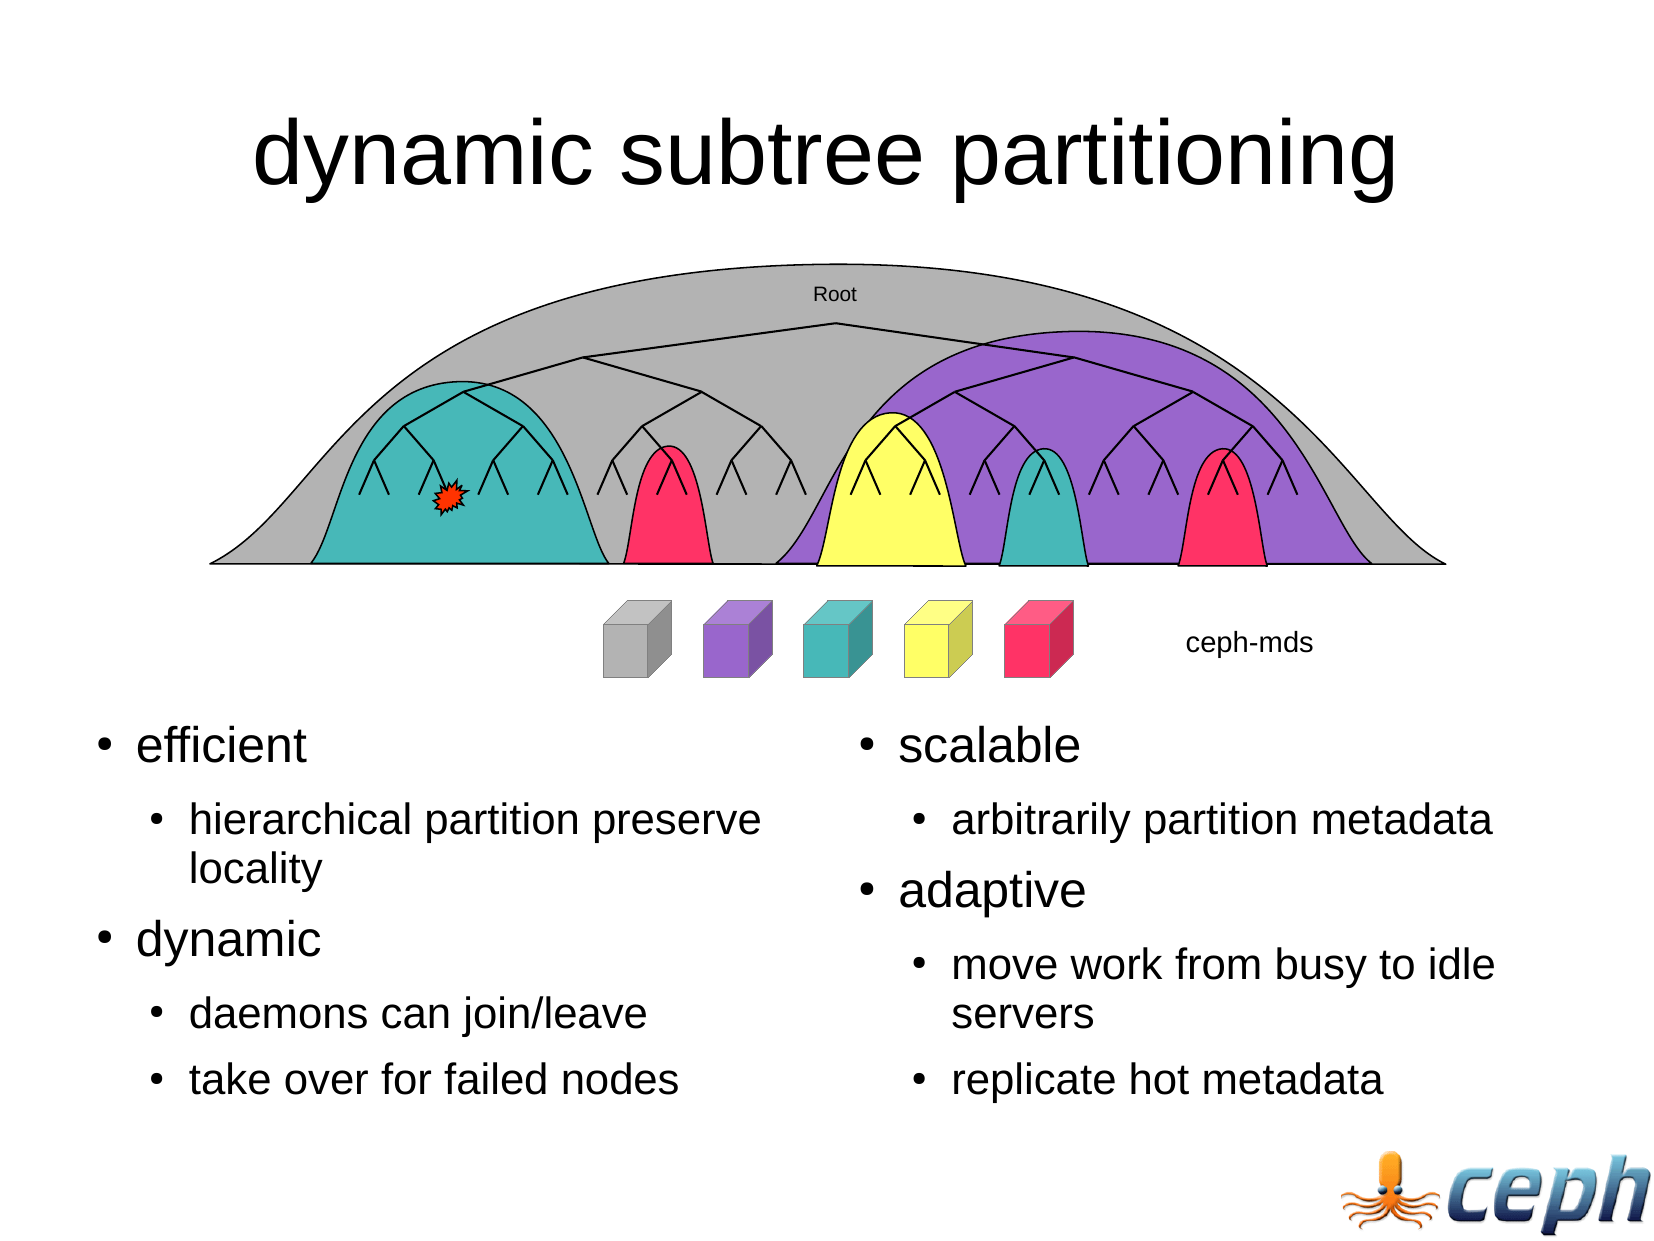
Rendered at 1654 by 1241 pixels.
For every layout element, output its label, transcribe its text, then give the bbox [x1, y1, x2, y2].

list efficient hierarchical partition preserve locality dynamic daemons can join/leave take over for failed nodes [82, 717, 809, 1109]
text_box [209, 264, 1446, 567]
text_box Root [798, 275, 872, 314]
text_box [603, 600, 672, 678]
list scalable arbitrarily partition metadata adaptive move work from busy to idle servers replicate hot metadata [845, 717, 1572, 1109]
text_box [904, 600, 973, 678]
title dynamic subtree partitioning [82, 49, 1571, 257]
text_box [1004, 600, 1074, 678]
text_box [803, 600, 873, 678]
picture [1335, 1151, 1651, 1239]
text_box ceph-mds [1170, 618, 1330, 667]
text_box [703, 600, 773, 678]
